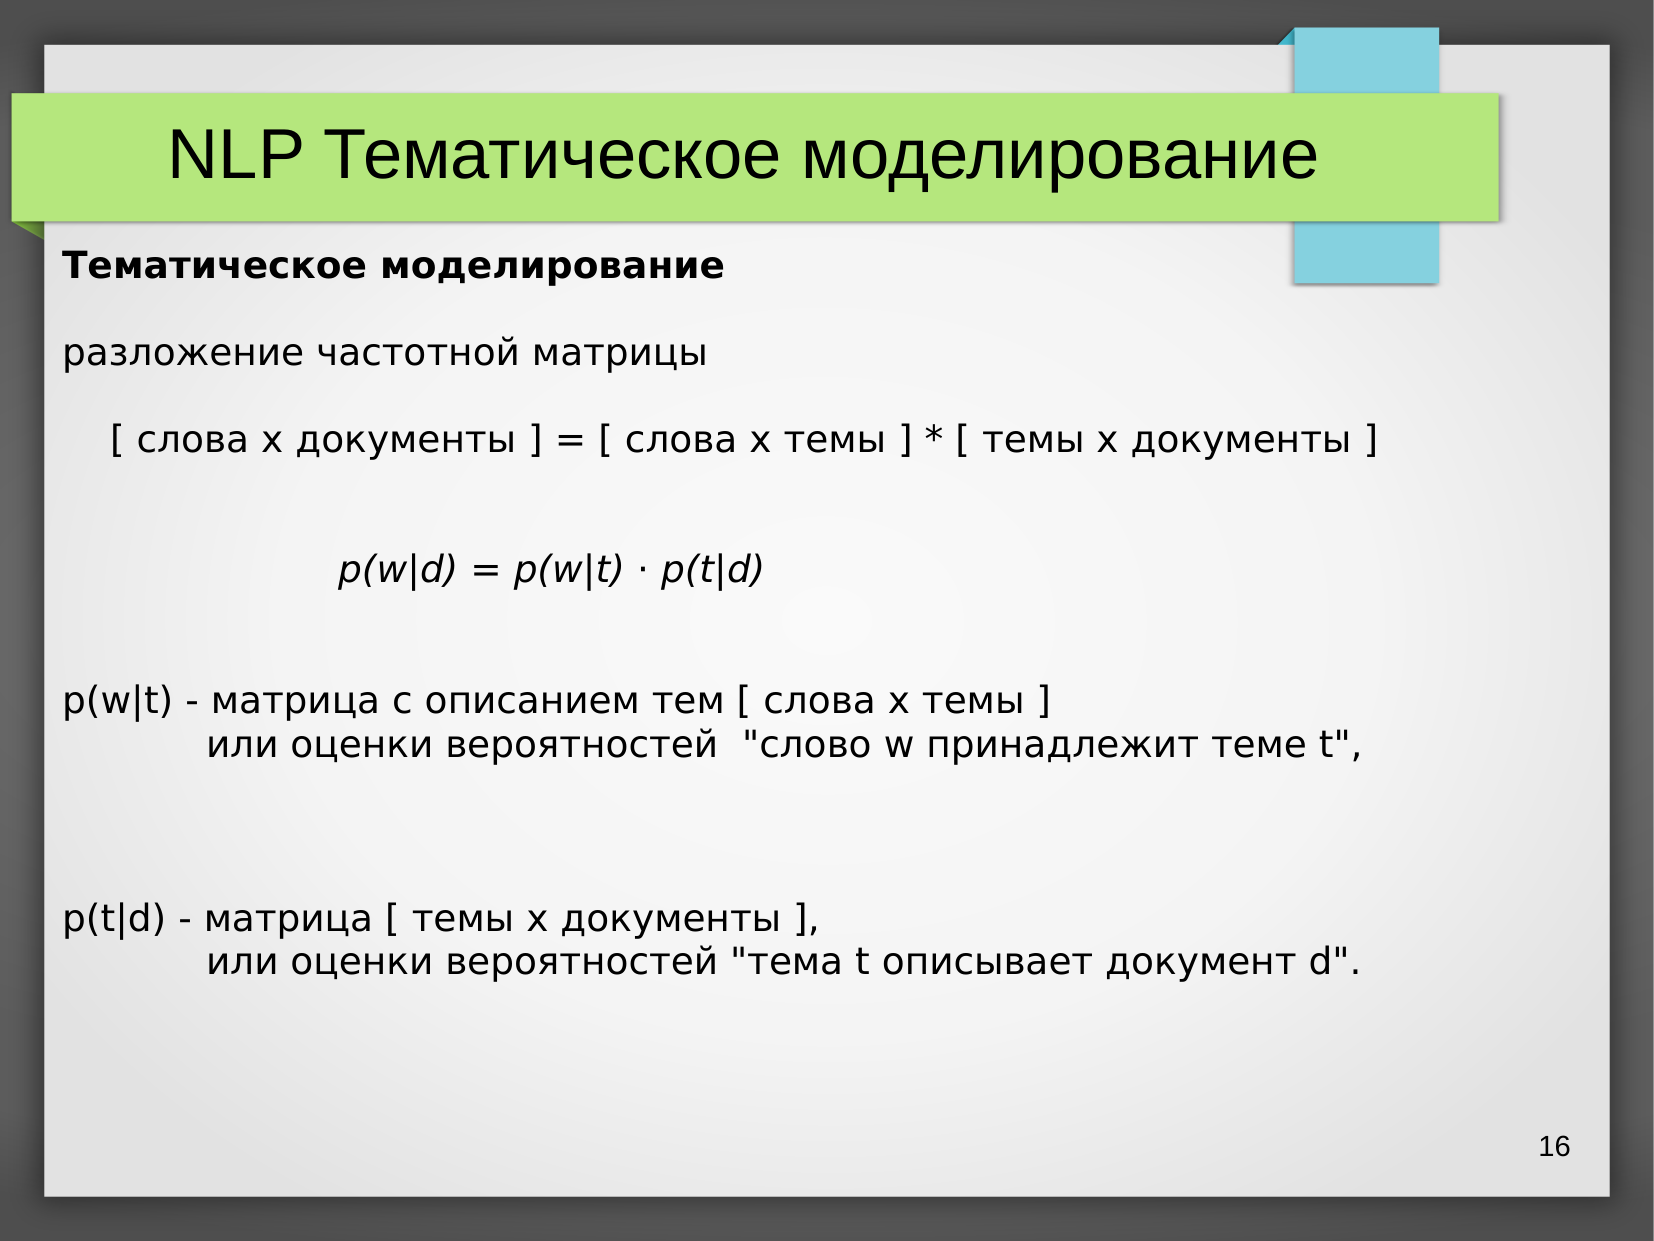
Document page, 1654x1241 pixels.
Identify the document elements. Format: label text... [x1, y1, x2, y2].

title NLP Тематическое моделирование [82, 113, 1406, 194]
text_box Тематическое моделирование разложение частотной матрицы [ слова x документы ] = [ слова х темы ] * [ темы х документы ] p(w|d) = p(w|t) ⋅ p(t|d) p(w|t) - матрица с описанием тем [ слова х темы ] или оценки вероятностей "слово w принадлежит теме t", p(t|d) - матрица [ темы х документы ], или оценки вероятностей "тема t описывает документ d". [47, 236, 1595, 1209]
picture [0, 0, 1654, 1241]
